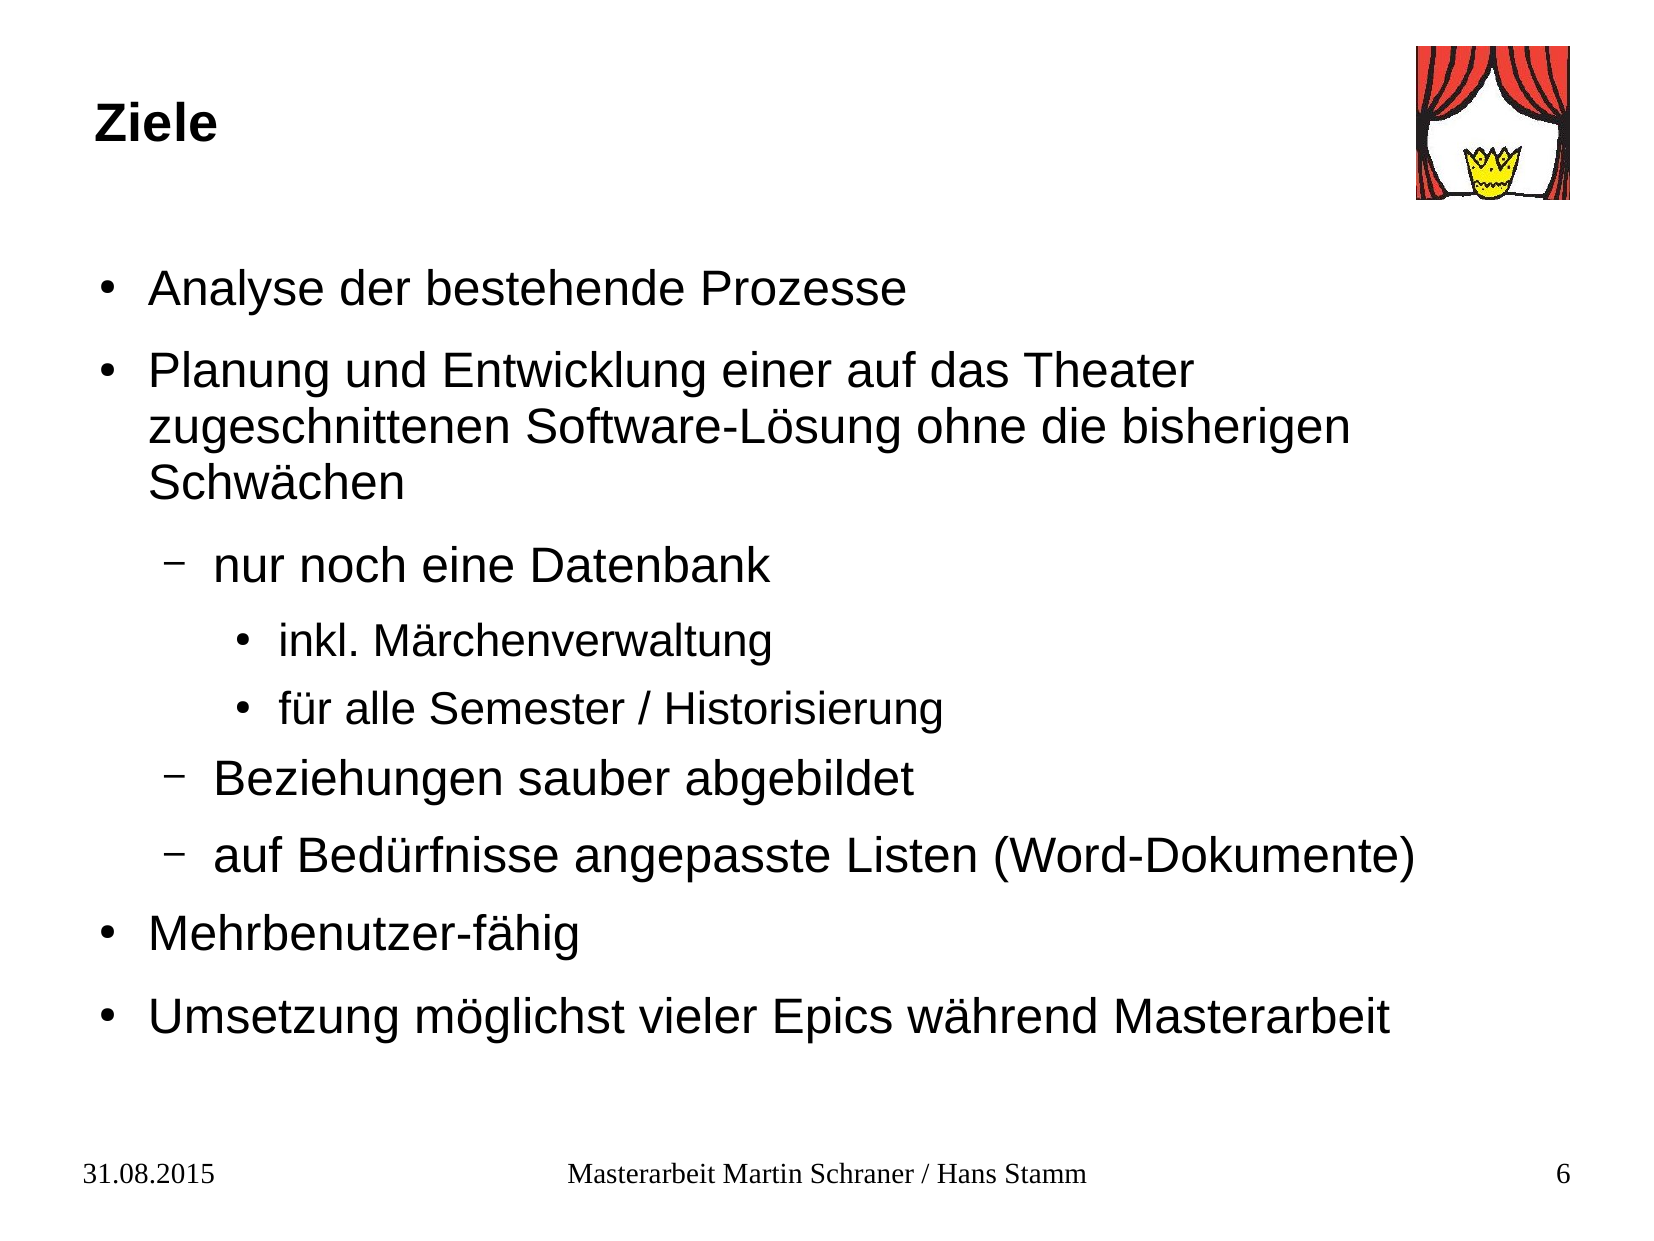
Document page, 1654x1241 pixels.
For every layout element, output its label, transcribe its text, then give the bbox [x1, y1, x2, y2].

picture [1416, 46, 1570, 200]
list Analyse der bestehende Prozesse Planung und Entwicklung einer auf das Theater zugeschnittenen Software-Lösung ohne die bisherigen Schwächen nur noch eine Datenbank inkl. Märchenverwaltung für alle Semester / Historisierung Beziehungen sauber abgebildet auf Bedürfnisse angepasste Listen (Word-Dokumente) Mehrbenutzer-fähig Umsetzung möglichst vieler Epics während Masterarbeit [82, 259, 1571, 1052]
title Ziele [94, 53, 1347, 193]
